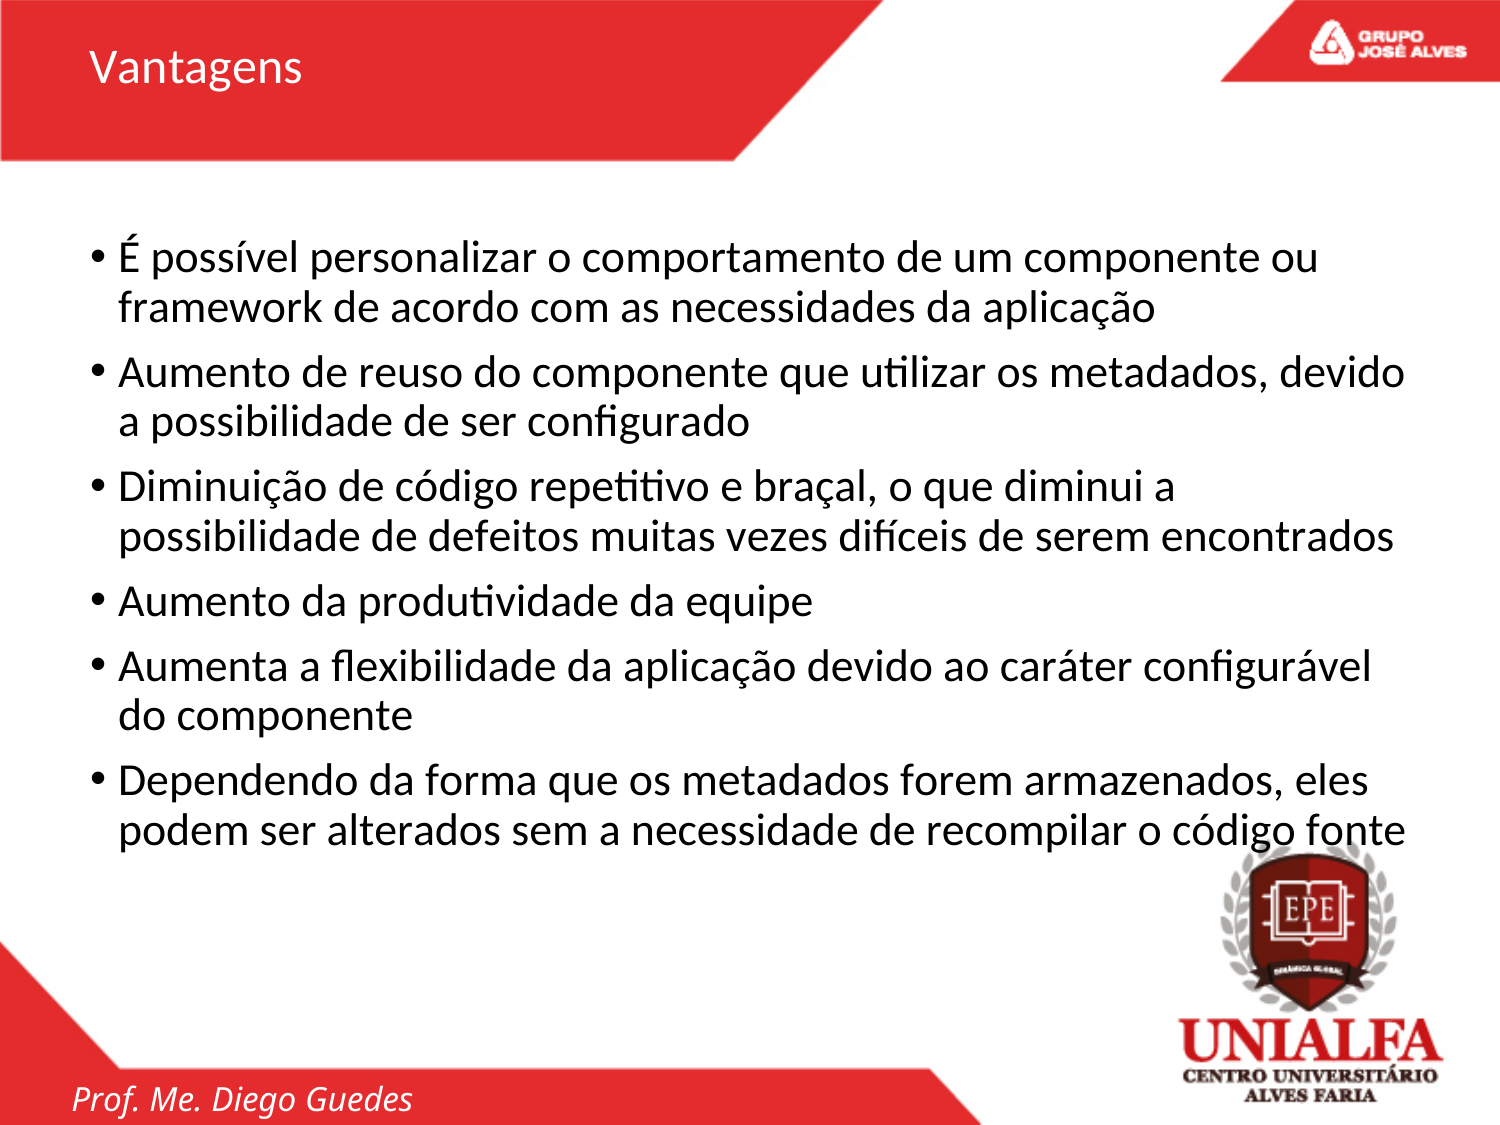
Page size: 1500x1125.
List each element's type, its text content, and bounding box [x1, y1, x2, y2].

picture [0, 0, 1500, 1125]
text_box Vantagens [75, 25, 805, 101]
text_box Prof. Me. Diego Guedes [56, 1070, 711, 1125]
list É possível personalizar o comportamento de um componente ou framework de acordo com as necessidades da aplicação Aumento de reuso do componente que utilizar os metadados, devido a possibilidade de ser configurado Diminuição de código repetitivo e braçal, o que diminui a possibilidade de defeitos muitas vezes difíceis de serem encontrados Aumento da produtividade da equipe Aumenta a flexibilidade da aplicação devido ao caráter configurável do componente Dependendo da forma que os metadados forem armazenados, eles podem ser alterados sem a necessidade de recompilar o código fonte [75, 225, 1426, 933]
